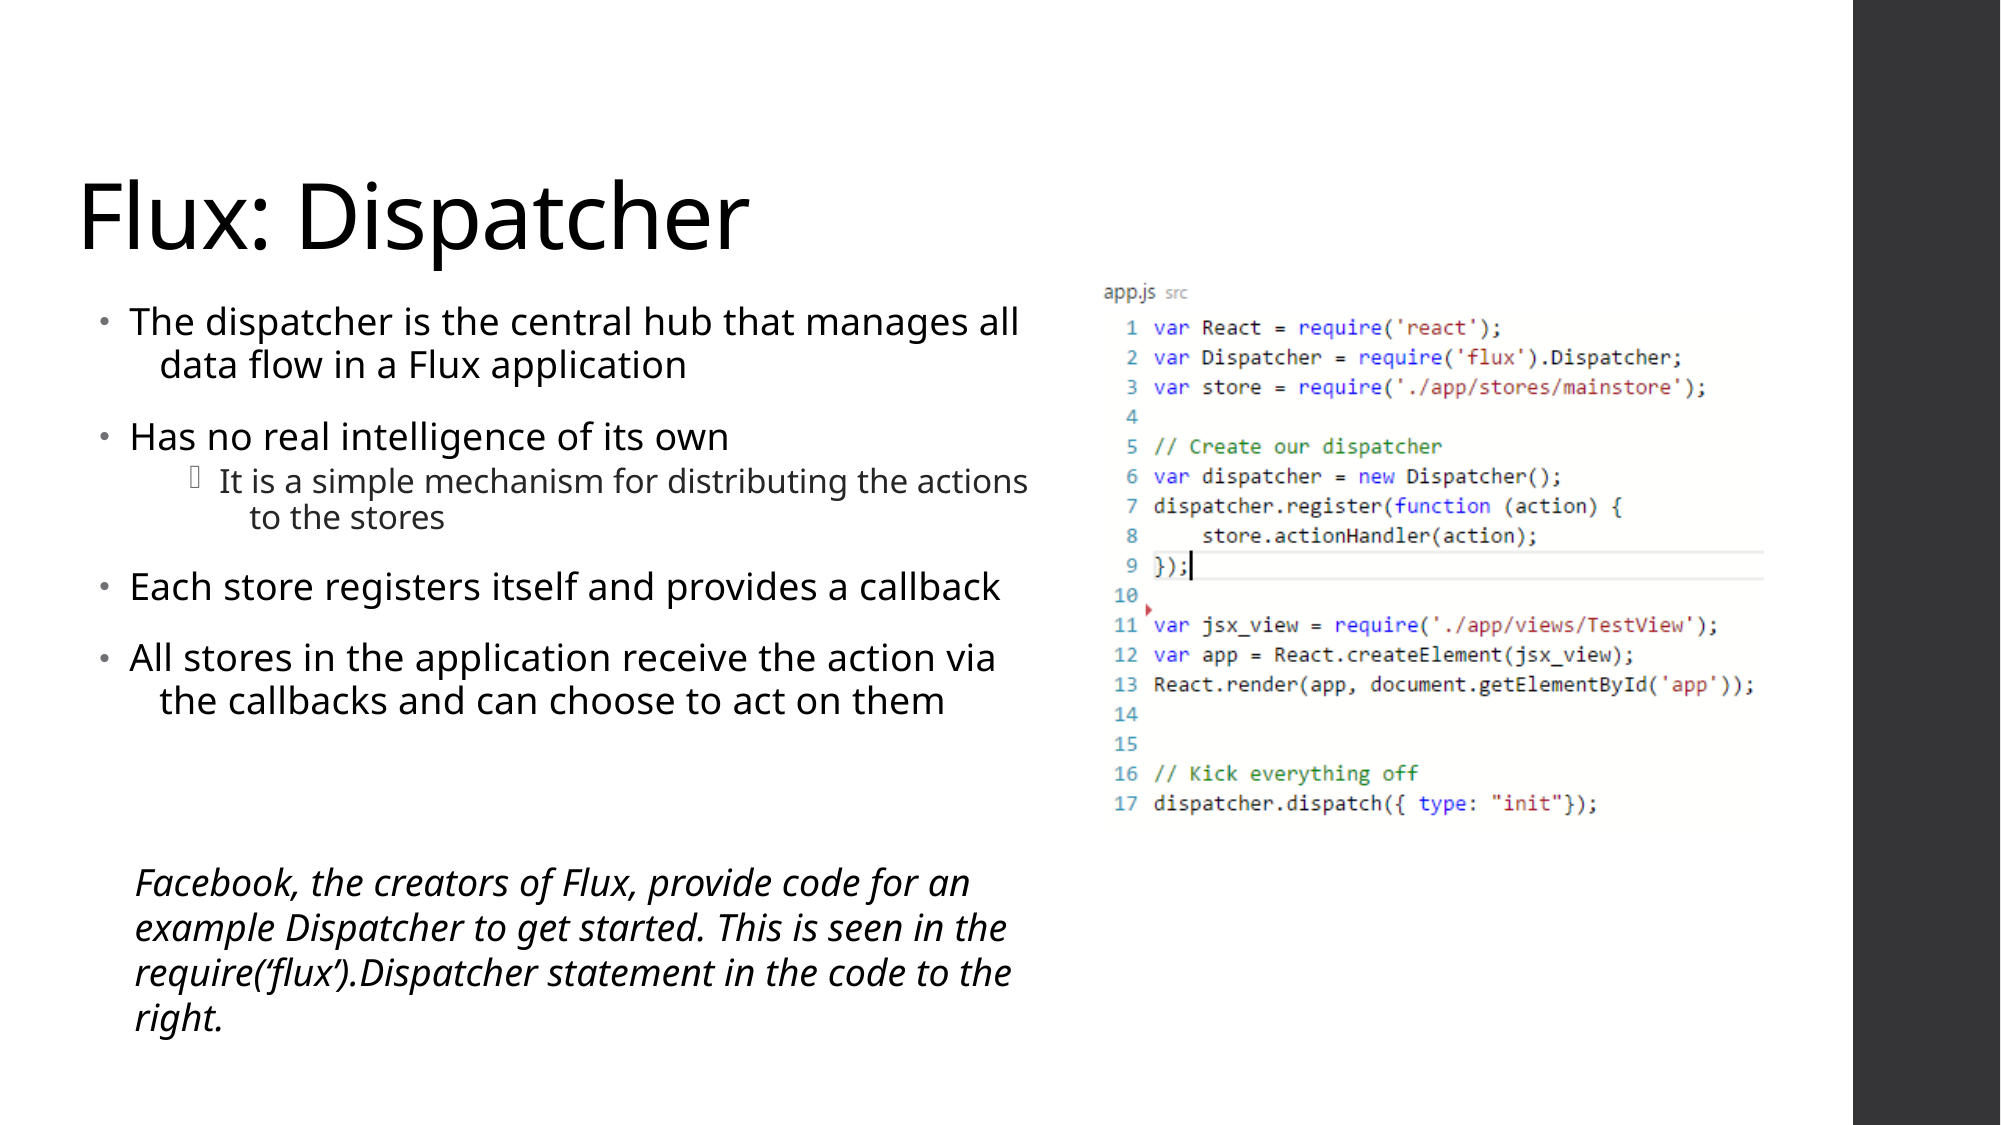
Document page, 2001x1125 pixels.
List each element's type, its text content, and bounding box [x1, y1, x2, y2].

text_box Facebook, the creators of Flux, provide code for an example Dispatcher to get started. This is seen in the require(‘flux’).Dispatcher statement in the code to the right. [120, 851, 1120, 1046]
title Flux: Dispatcher [61, 60, 1652, 278]
list The dispatcher is the central hub that manages all data flow in a Flux application Has no real intelligence of its own It is a simple mechanism for distributing the actions to the stores Each store registers itself and provides a callback All stores in the application receive the action via the callbacks and can choose to act on them [84, 293, 1067, 802]
picture [1096, 277, 1764, 831]
